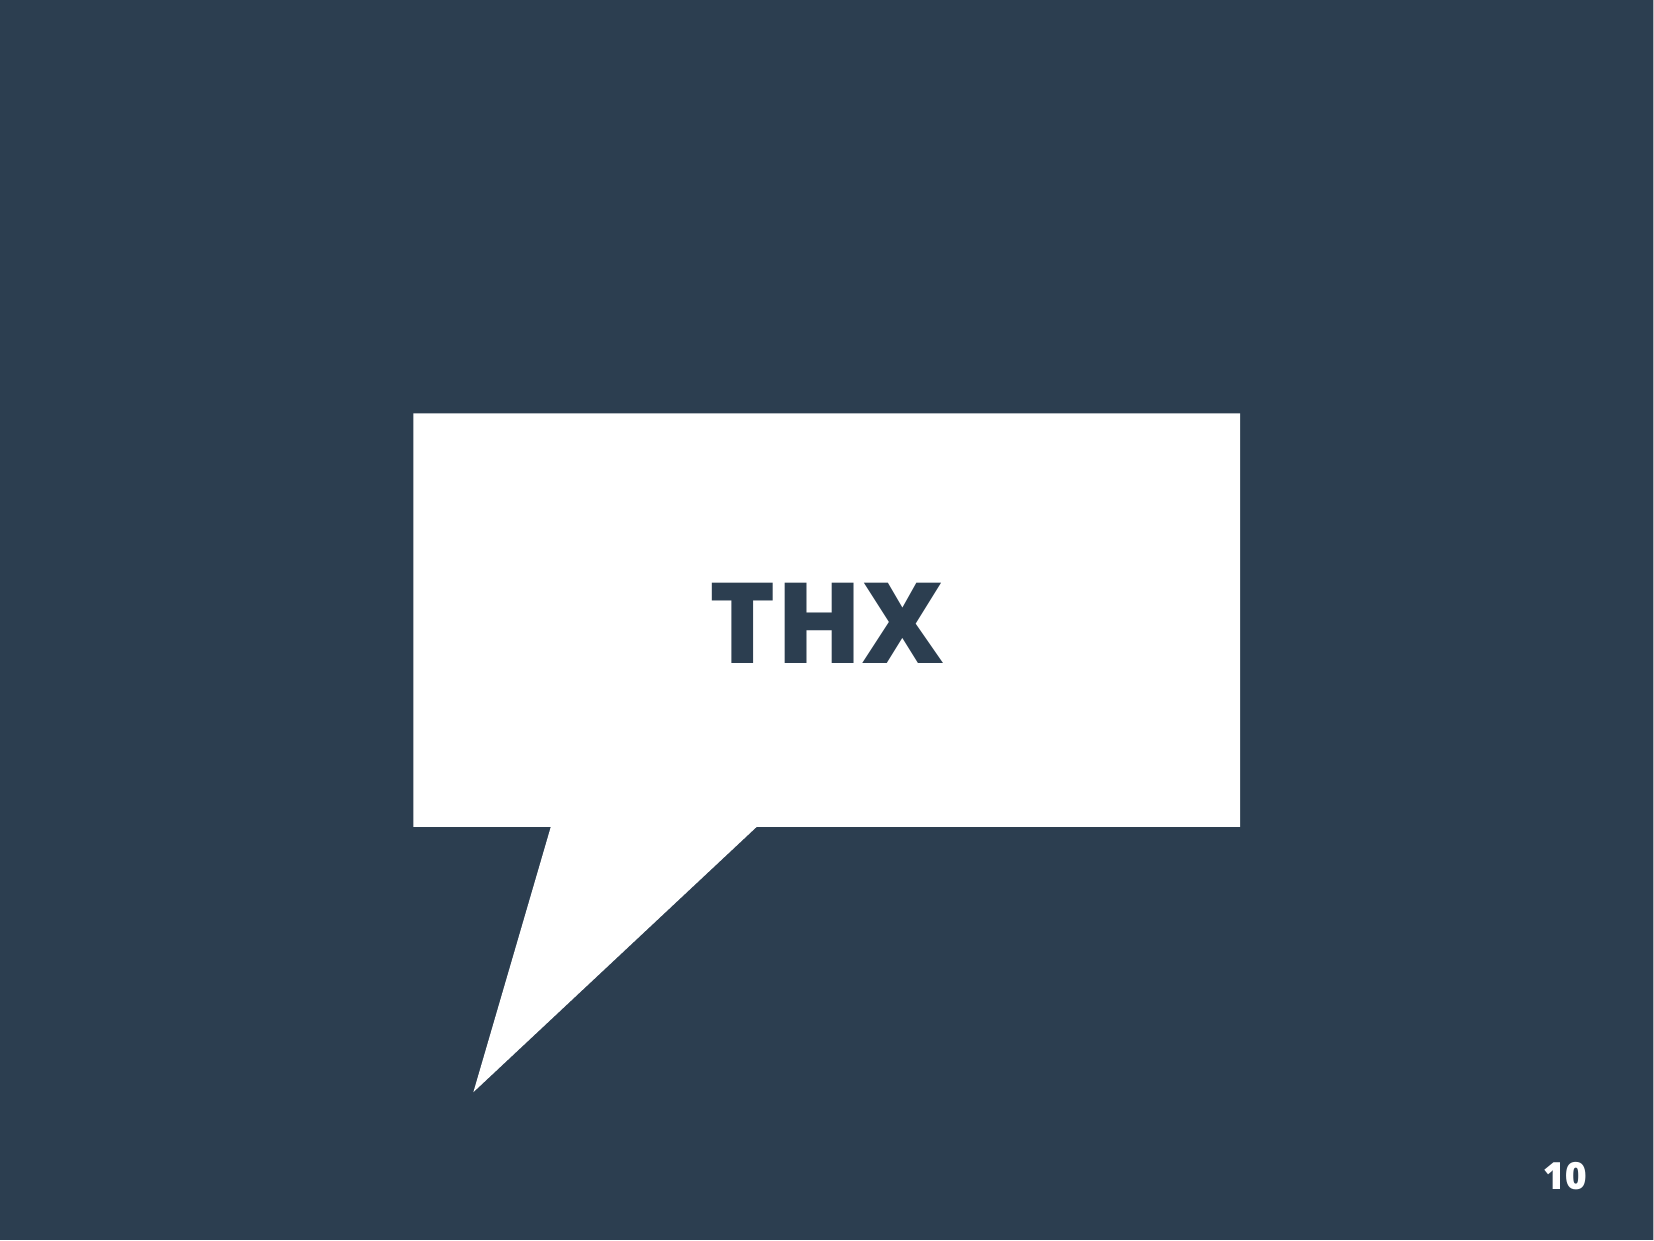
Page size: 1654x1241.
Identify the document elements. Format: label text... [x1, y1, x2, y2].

title THX [442, 442, 1211, 798]
